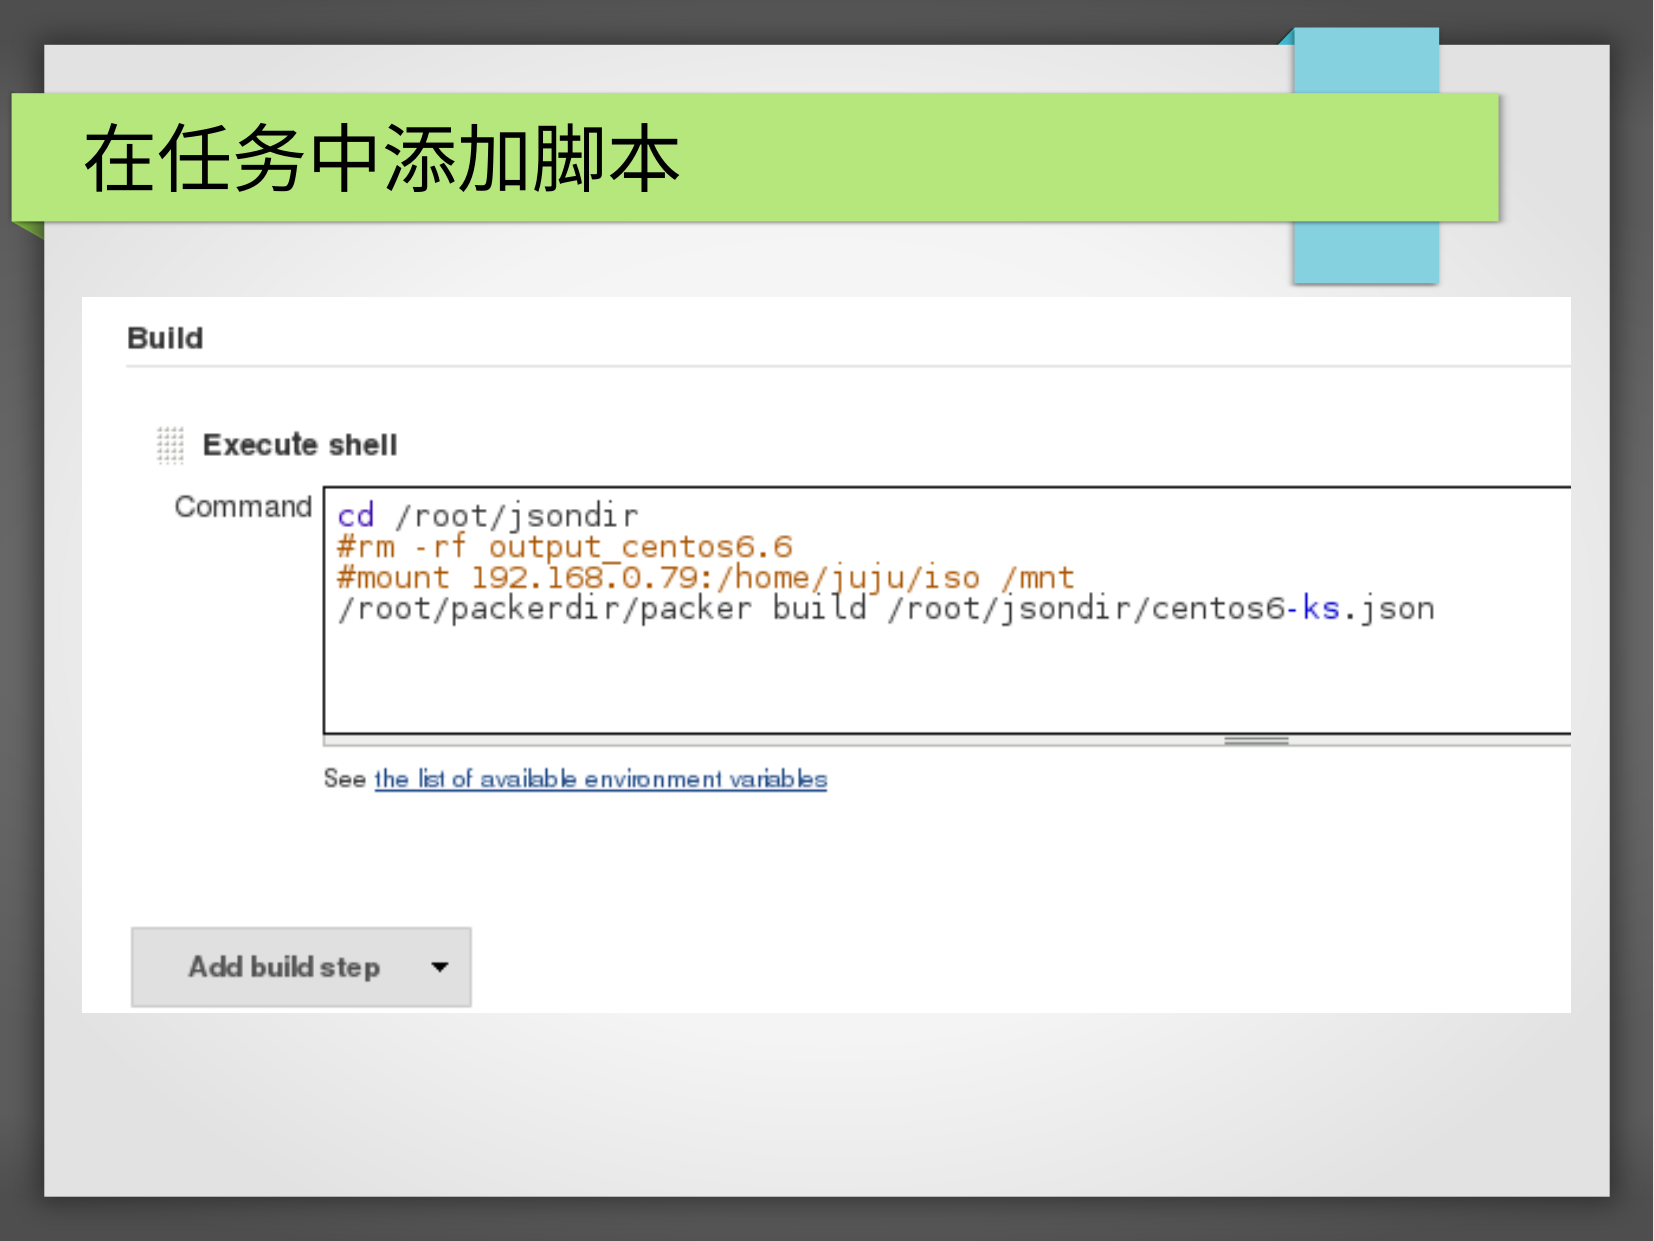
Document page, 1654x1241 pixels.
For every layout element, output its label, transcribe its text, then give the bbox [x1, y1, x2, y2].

title 在任务中添加脚本 [82, 94, 1264, 213]
picture [0, 0, 1654, 1241]
